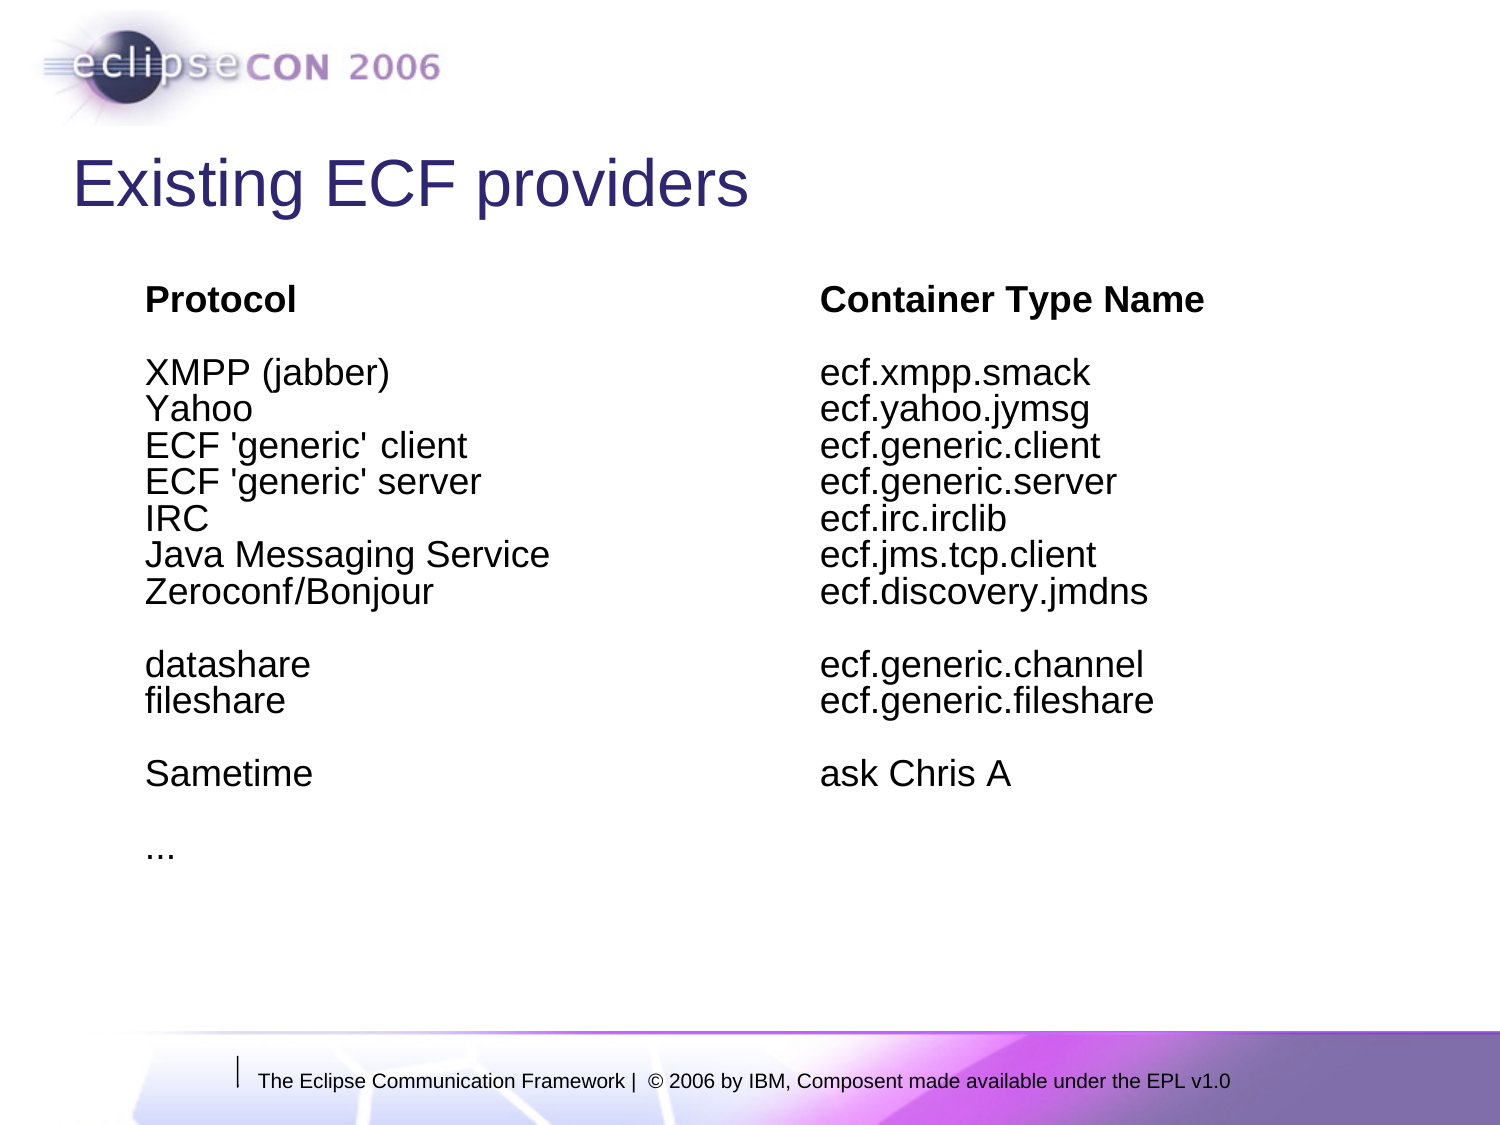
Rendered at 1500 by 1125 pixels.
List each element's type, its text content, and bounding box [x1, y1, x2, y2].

picture [0, 1031, 1500, 1125]
title Existing ECF providers [72, 150, 1425, 226]
text_box Protocol Container Type Name XMPP (jabber) ecf.xmpp.smack Yahoo ecf.yahoo.jymsg ECF 'generic' client ecf.generic.client ECF 'generic' server ecf.generic.server IRC ecf.irc.irclib Java Messaging Service ecf.jms.tcp.client Zeroconf /Bonjour ecf.discovery.jmdns datashare ecf.generic.channel fileshare ecf.generic.fileshare Sametime ask Chris A ... [130, 275, 1357, 992]
picture [31, 10, 1040, 126]
